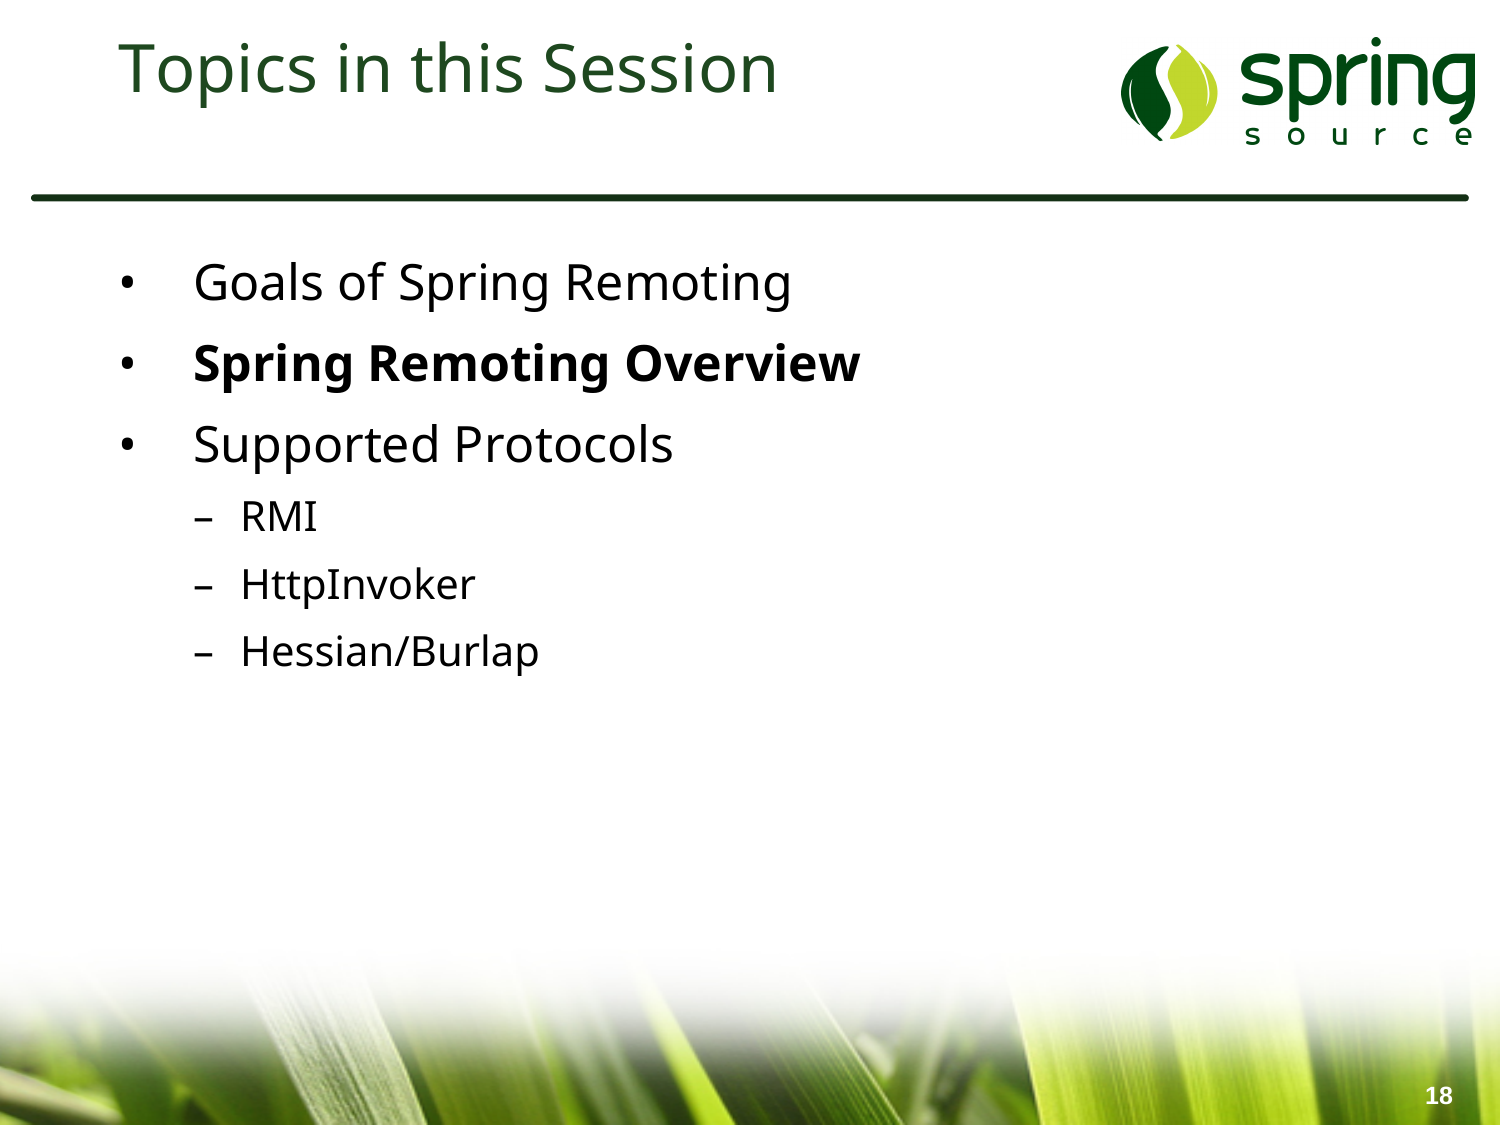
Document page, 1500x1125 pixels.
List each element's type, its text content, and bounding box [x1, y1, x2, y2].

picture [1136, 37, 1475, 145]
picture [0, 944, 1500, 1125]
title Topics in this Session [103, 13, 1136, 177]
list Goals of Spring Remoting Spring Remoting Overview Supported Protocols RMI HttpInvoker Hessian/Burlap [103, 239, 1394, 903]
